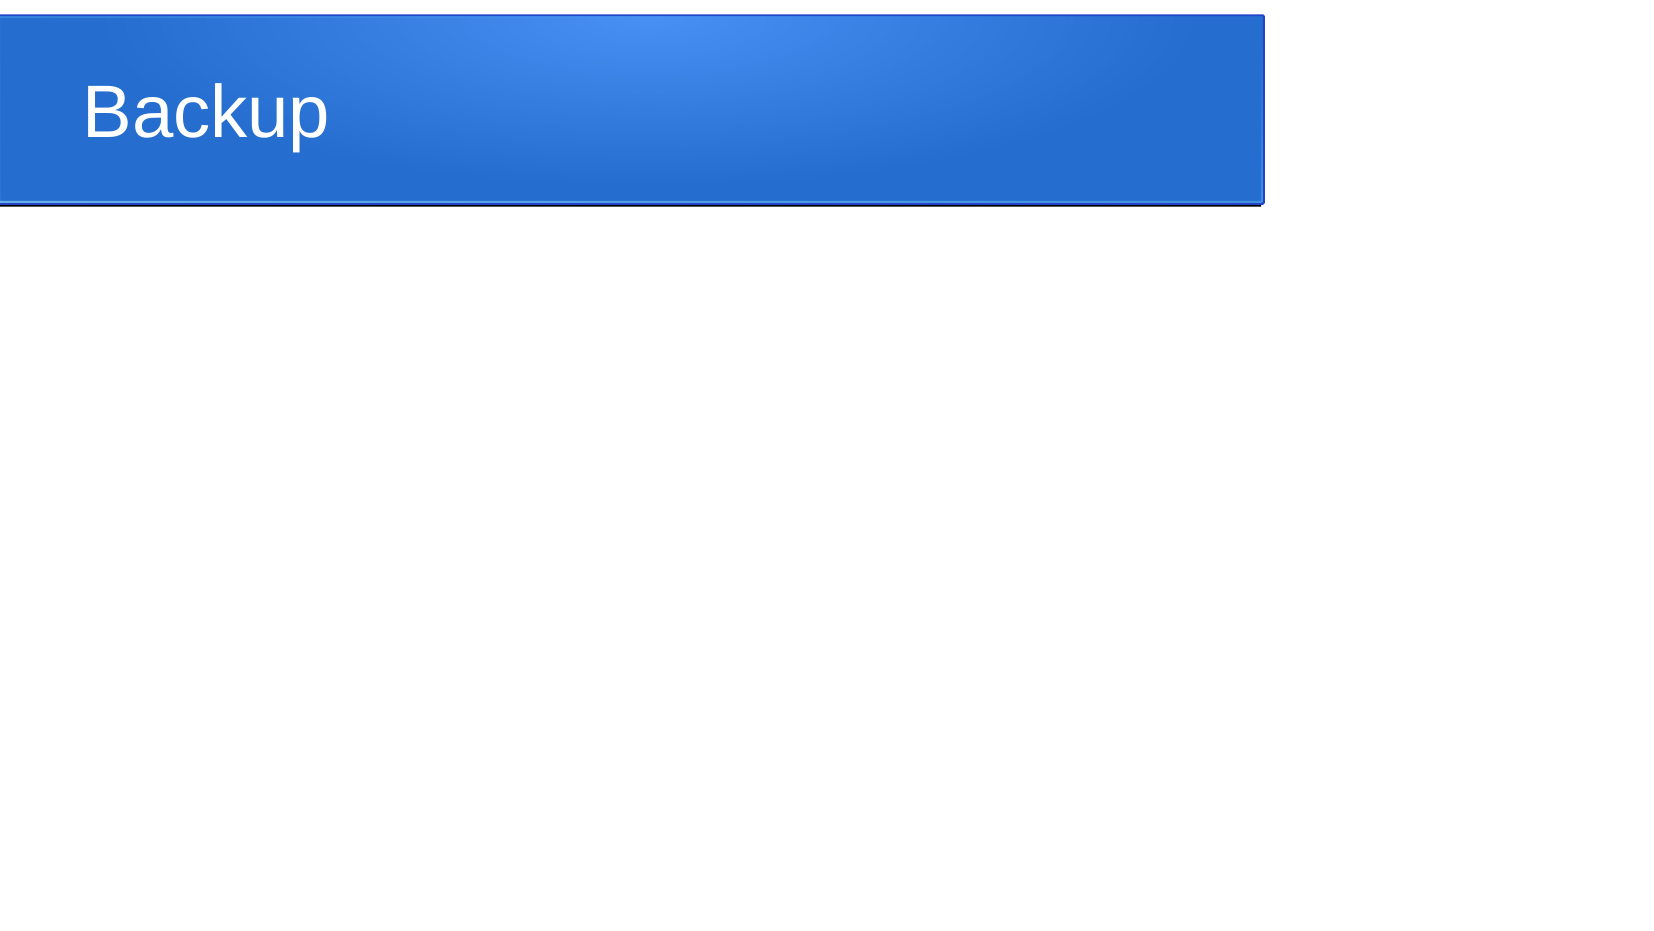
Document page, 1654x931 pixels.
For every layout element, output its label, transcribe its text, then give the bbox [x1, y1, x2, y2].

title Backup [82, 35, 1235, 189]
